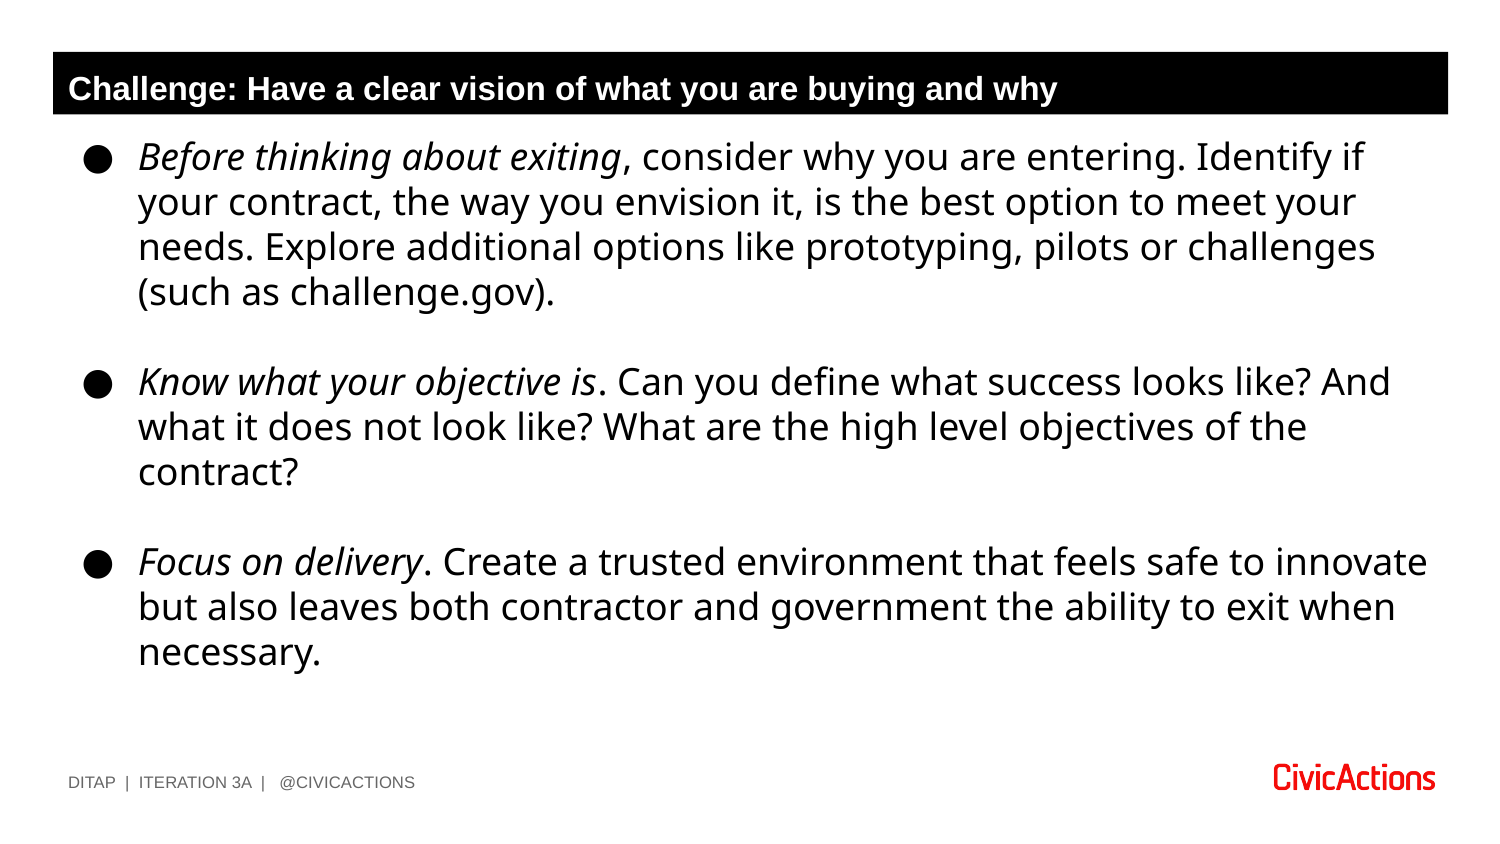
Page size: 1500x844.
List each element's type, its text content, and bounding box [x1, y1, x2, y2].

picture [1271, 758, 1438, 795]
title Challenge: Have a clear vision of what you are buying and why [53, 51, 1449, 115]
list Before thinking about exiting, consider why you are entering. Identify if your contract, the way you envision it, is the best option to meet your needs. Explore additional options like prototyping, pilots or challenges (such as challenge.gov). Know what your objective is. Can you define what success looks like? And what it does not look like? What are the high level objectives of the contract? Focus on delivery. Create a trusted environment that feels safe to innovate but also leaves both contractor and government the ability to exit when necessary. [53, 123, 1449, 605]
